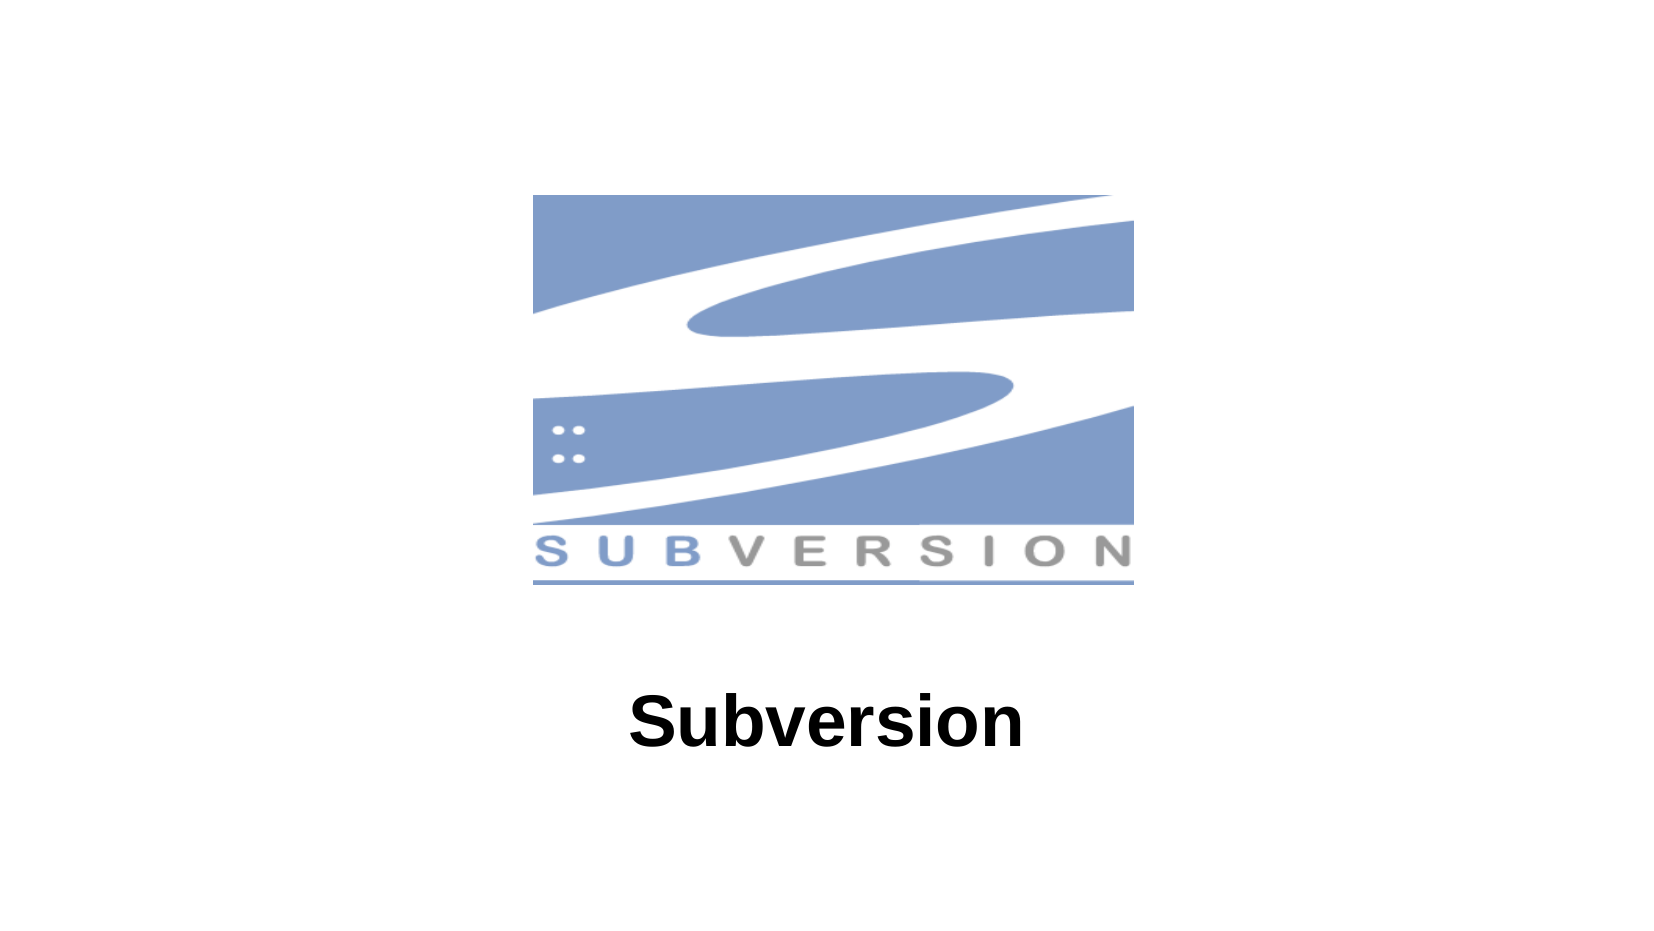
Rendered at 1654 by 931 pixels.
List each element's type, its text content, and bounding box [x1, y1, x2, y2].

picture [533, 195, 1134, 585]
title Subversion [289, 661, 1365, 773]
